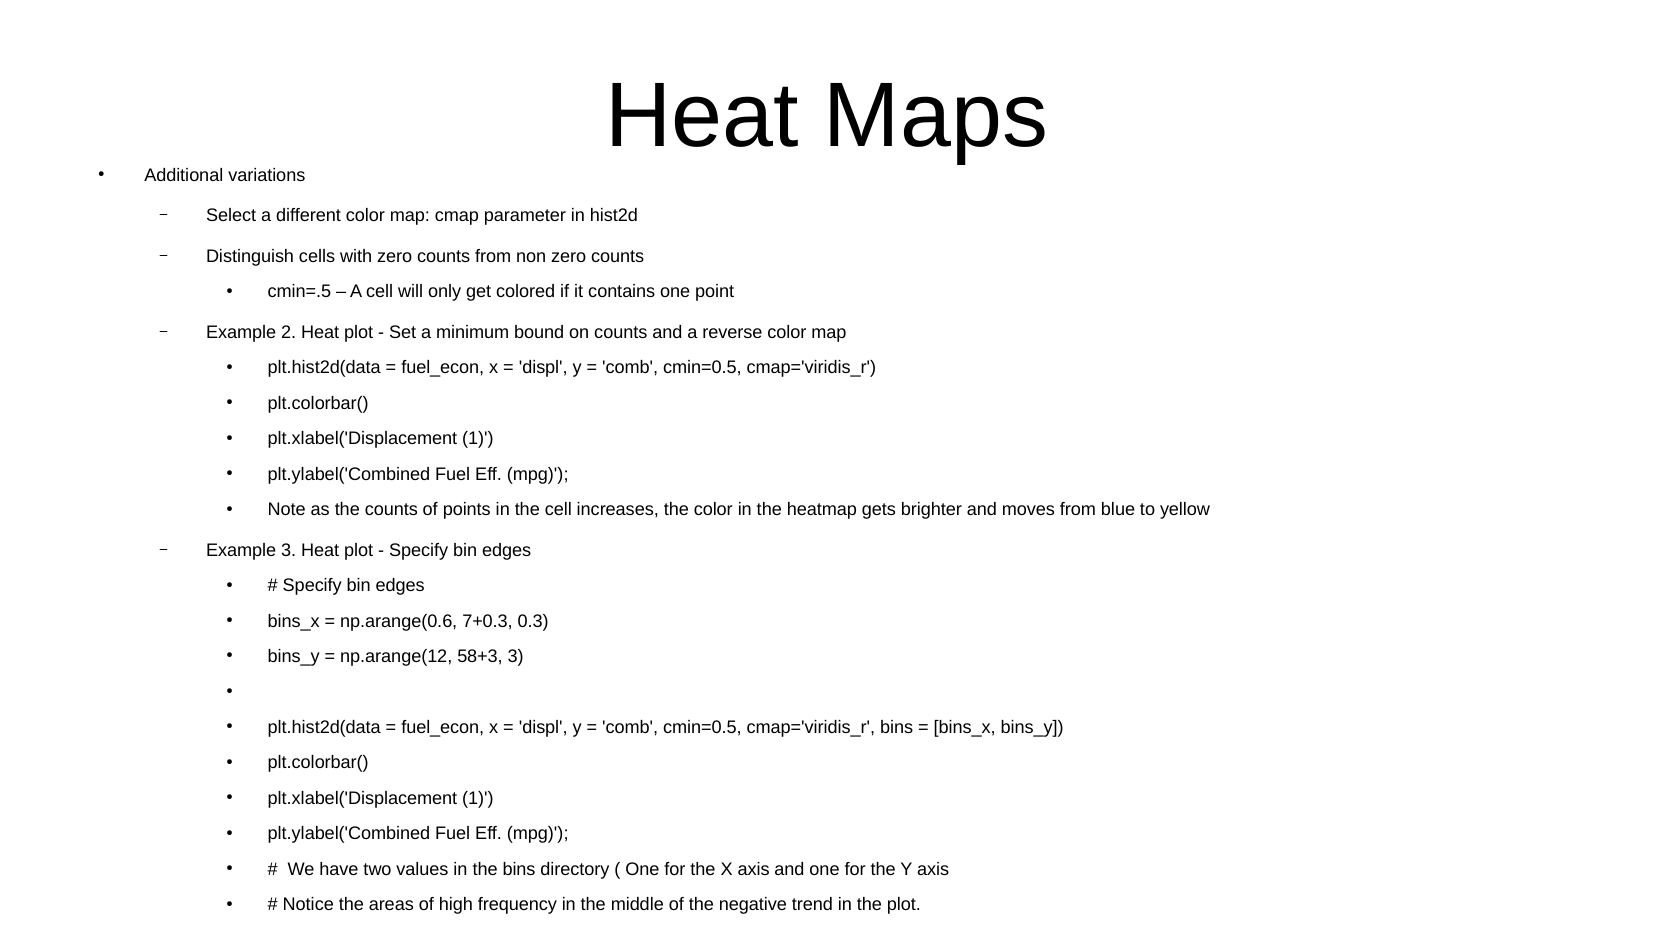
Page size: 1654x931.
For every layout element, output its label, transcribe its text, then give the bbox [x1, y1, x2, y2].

title Heat Maps [82, 37, 1571, 165]
list Additional variations Select a different color map: cmap parameter in hist2d Distinguish cells with zero counts from non zero counts cmin=.5 – A cell will only get colored if it contains one point Example 2. Heat plot - Set a minimum bound on counts and a reverse color map plt.hist2d(data = fuel_econ, x = 'displ', y = 'comb', cmin=0.5, cmap='viridis_r') plt.colorbar() plt.xlabel('Displacement (1)') plt.ylabel('Combined Fuel Eff. (mpg)'); Note as the counts of points in the cell increases, the color in the heatmap gets brighter and moves from blue to yellow Example 3. Heat plot - Specify bin edges # Specify bin edges bins_x = np.arange(0.6, 7+0.3, 0.3) bins_y = np.arange(12, 58+3, 3) plt.hist2d(data = fuel_econ, x = 'displ', y = 'comb', cmin=0.5, cmap='viridis_r', bins = [bins_x, bins_y]) plt.colorbar() plt.xlabel('Displacement (1)') plt.ylabel('Combined Fuel Eff. (mpg)'); # We have two values in the bins directory ( One for the X axis and one for the Y axis # Notice the areas of high frequency in the middle of the negative trend in the plot. [82, 165, 1636, 916]
